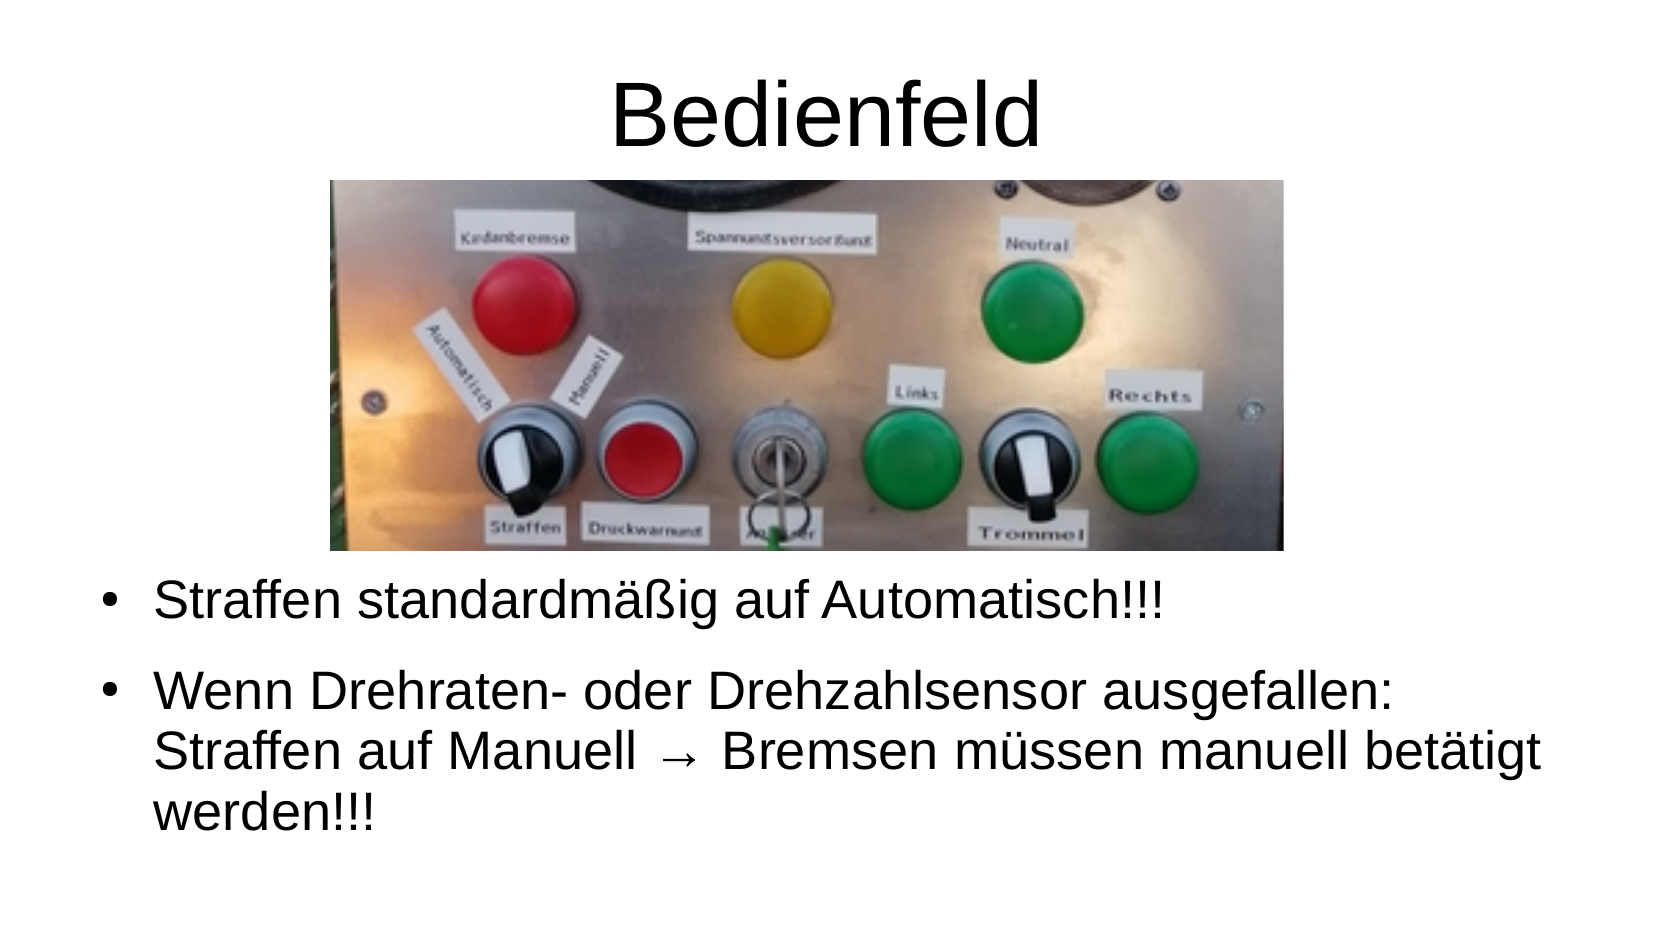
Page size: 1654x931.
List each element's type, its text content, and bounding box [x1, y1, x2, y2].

picture [330, 180, 1284, 551]
title Bedienfeld [82, 37, 1571, 193]
list Straffen standardmäßig auf Automatisch!!! Wenn Drehraten- oder Drehzahlsensor ausgefallen: Straffen auf Manuell → Bremsen müssen manuell betätigt werden!!! [82, 570, 1571, 916]
